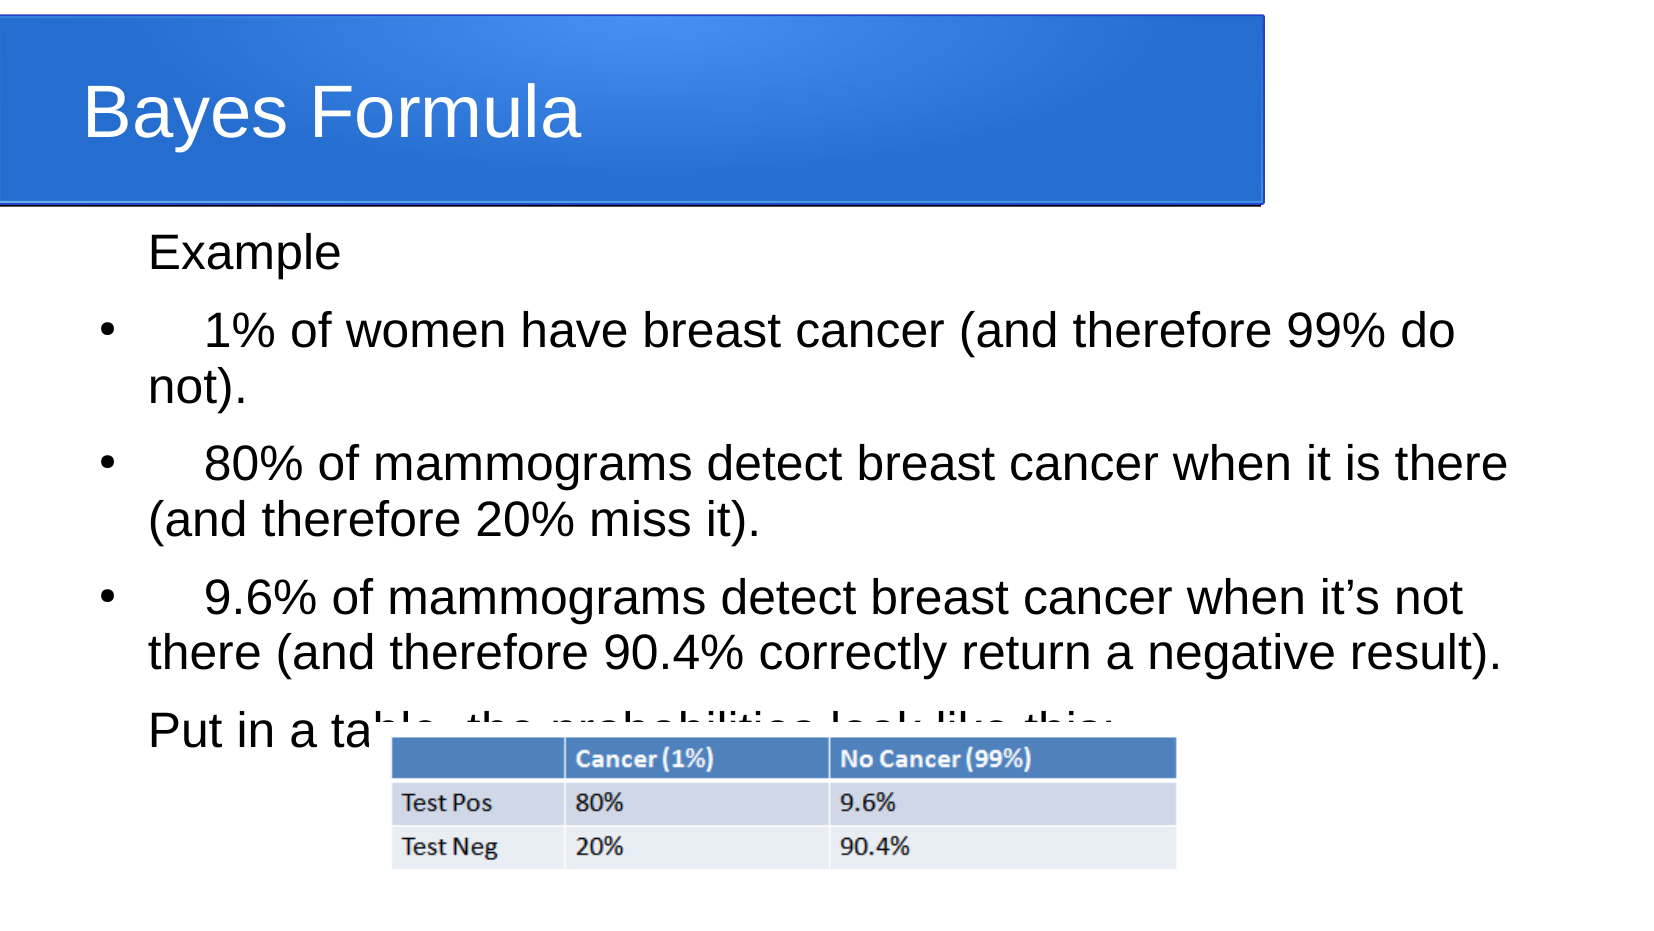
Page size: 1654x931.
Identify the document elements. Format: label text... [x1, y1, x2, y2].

list Example 1% of women have breast cancer (and therefore 99% do not). 80% of mammograms detect breast cancer when it is there (and therefore 20% miss it). 9.6% of mammograms detect breast cancer when it’s not there (and therefore 90.4% correctly return a negative result). Put in a table, the probabilities look like this: [82, 224, 1571, 764]
picture [369, 722, 1186, 886]
title Bayes Formula [82, 35, 1235, 189]
